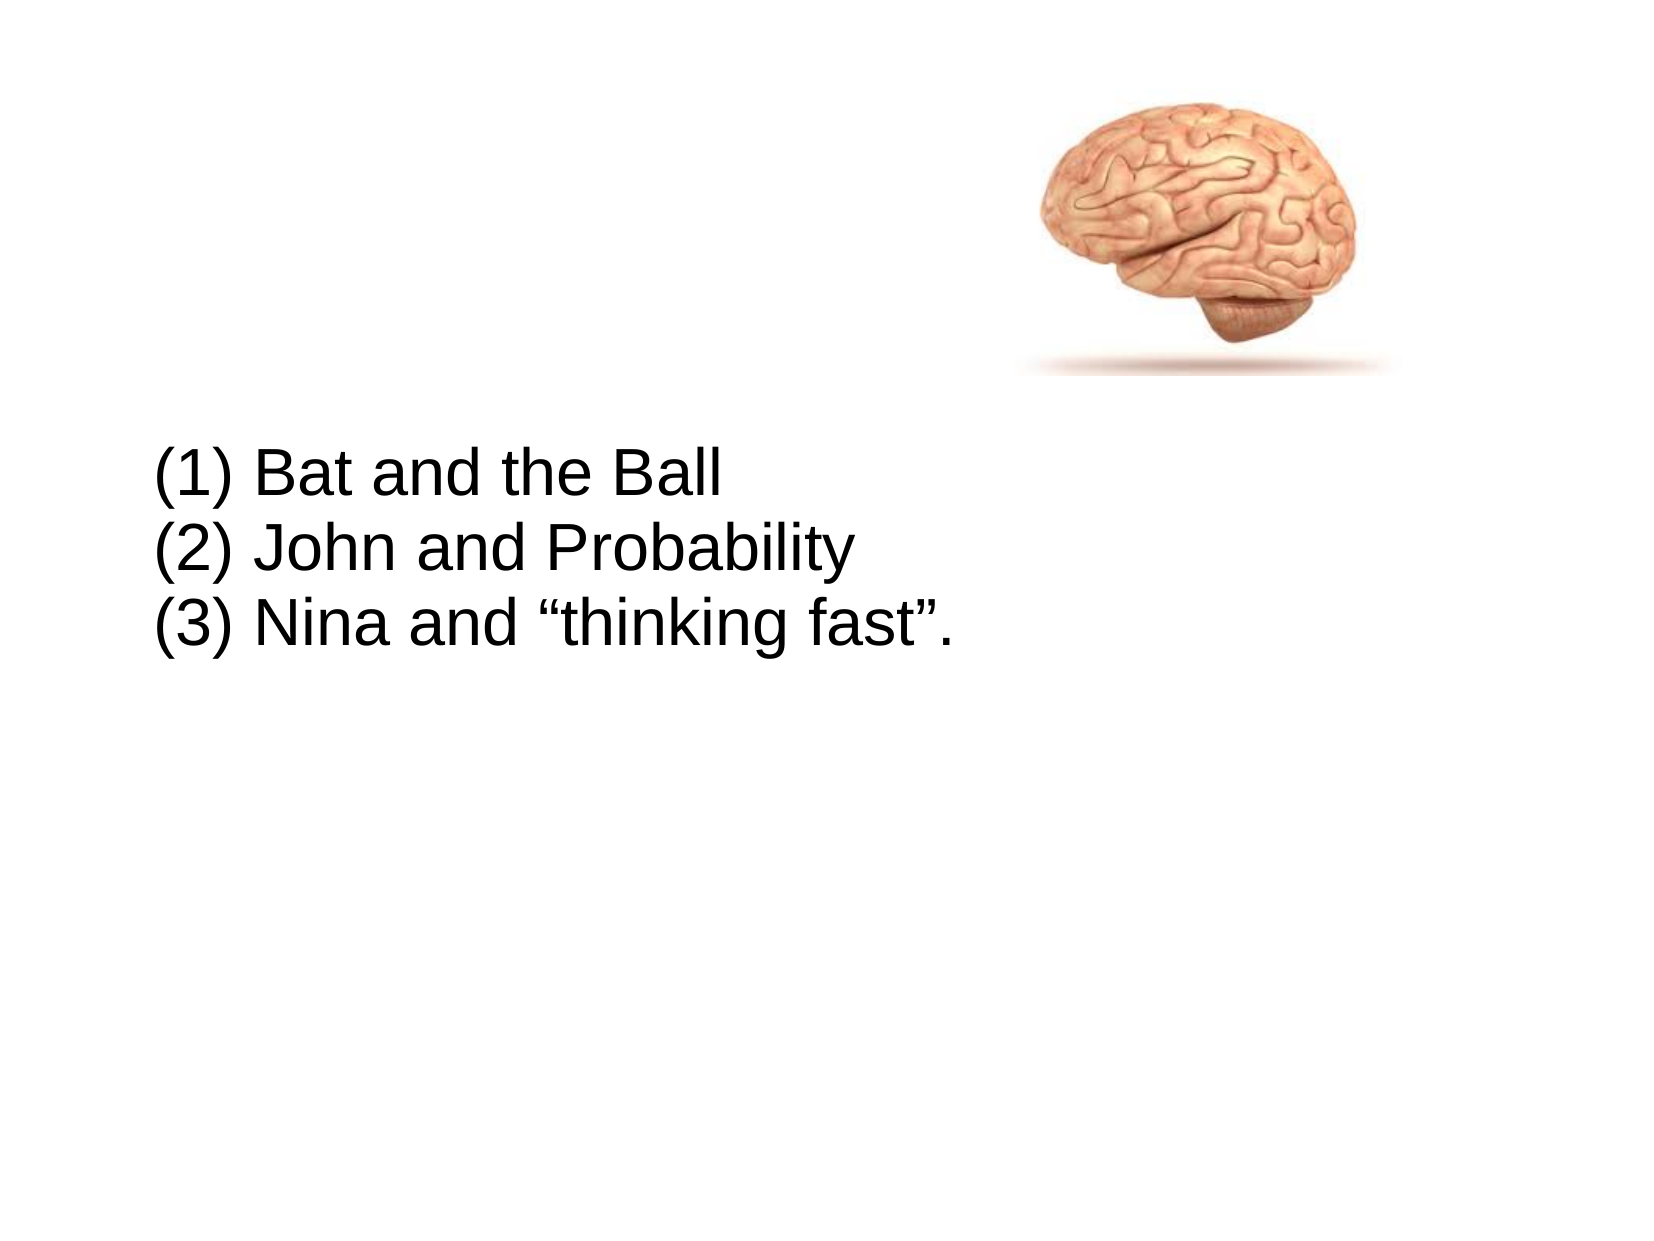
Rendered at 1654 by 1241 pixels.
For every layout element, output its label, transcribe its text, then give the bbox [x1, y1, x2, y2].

list (1) Bat and the Ball (2) John and Probability (3) Nina and “thinking fast”. [82, 435, 1571, 721]
picture [990, 89, 1420, 376]
